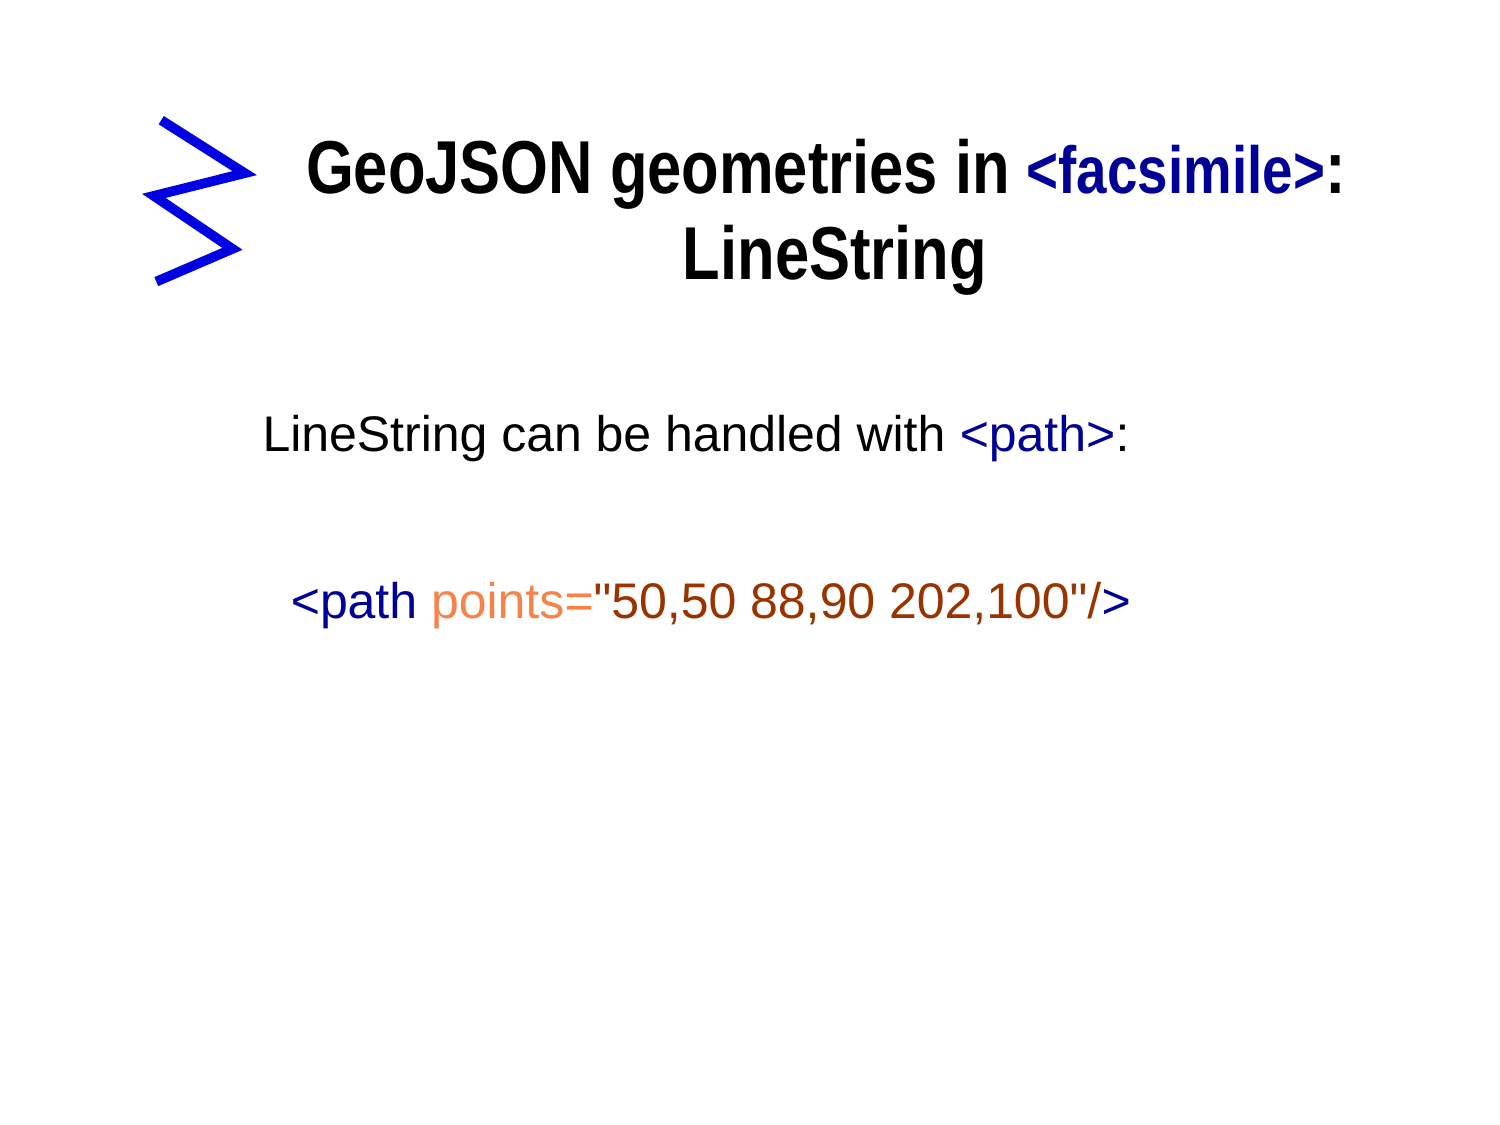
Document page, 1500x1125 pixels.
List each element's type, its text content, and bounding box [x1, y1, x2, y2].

title GeoJSON geometries in <facsimile>: LineString [246, 104, 1424, 316]
picture [141, 115, 258, 287]
text_box LineString can be handled with <path>: <path points="50,50 88,90 202,100"/> [248, 398, 1182, 696]
